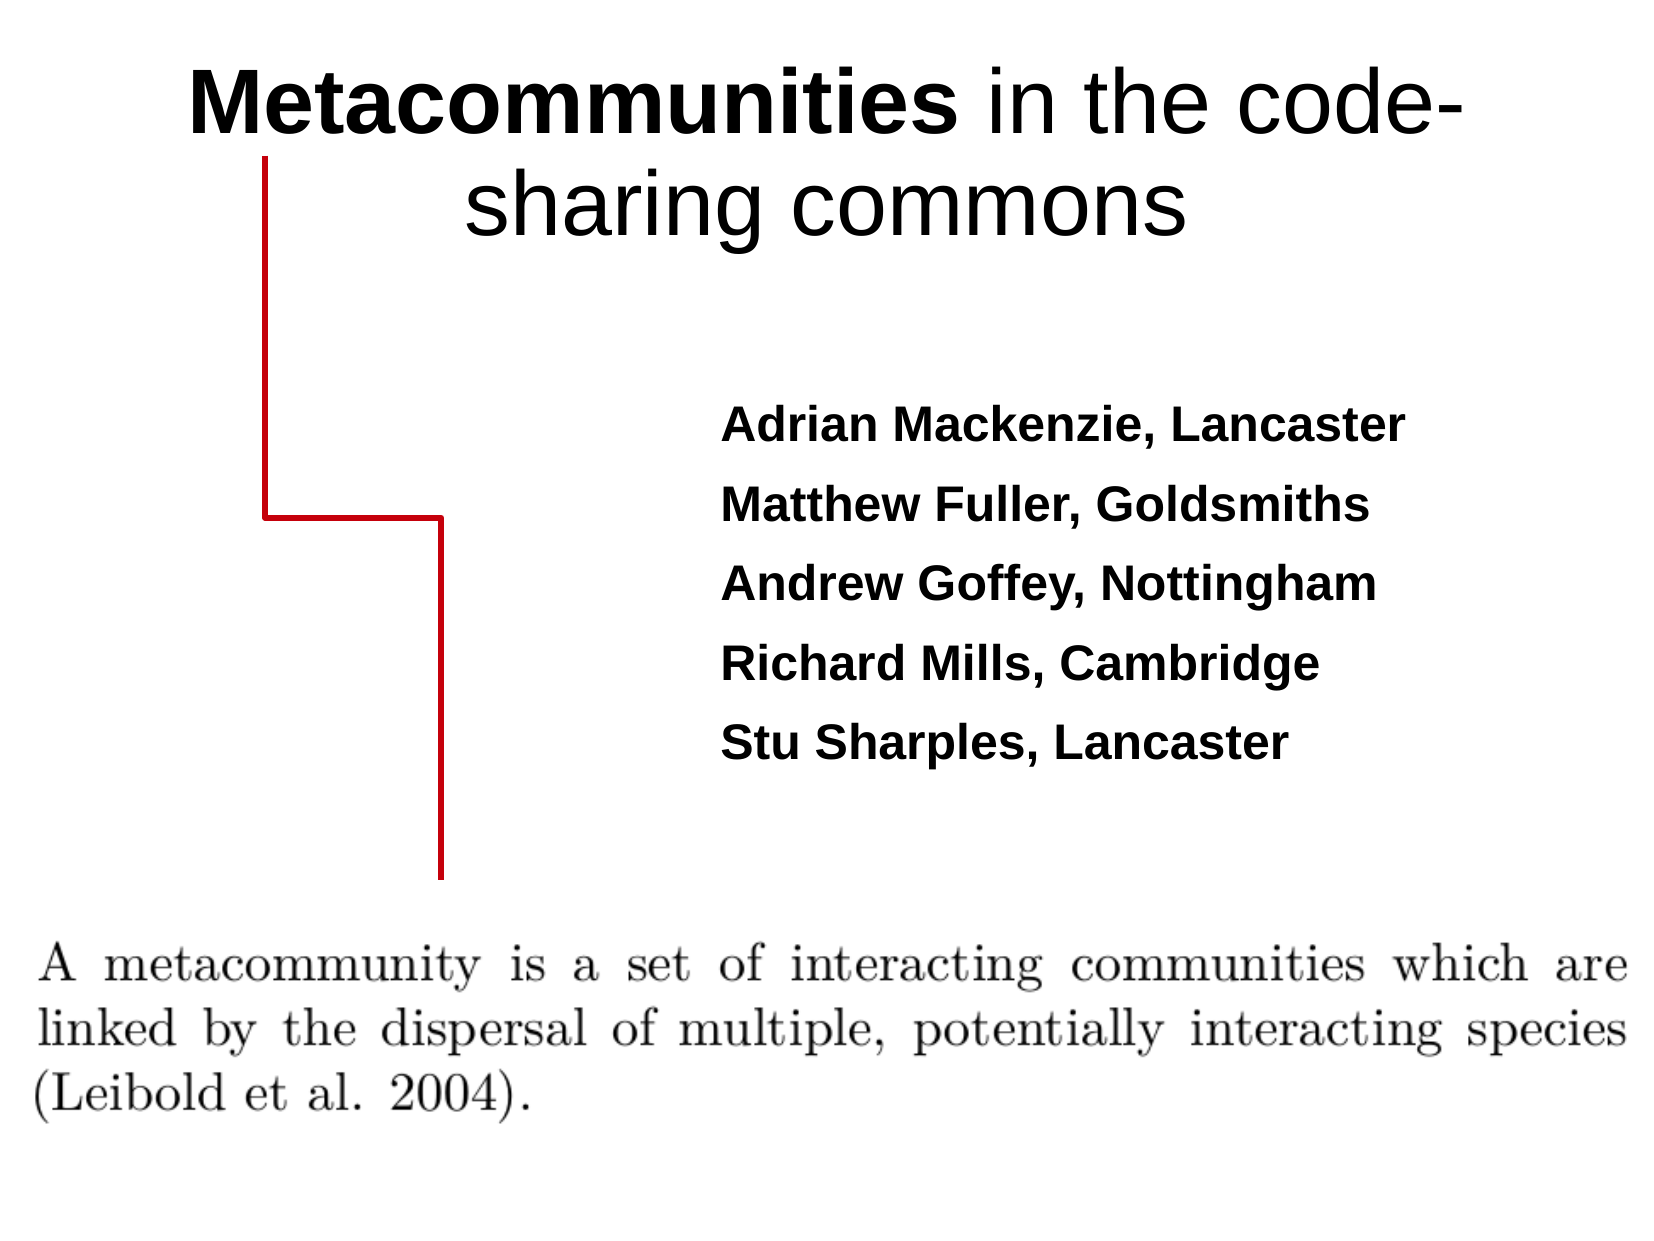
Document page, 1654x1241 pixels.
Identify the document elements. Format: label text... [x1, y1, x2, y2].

title Metacommunities in the code-sharing commons [82, 49, 1571, 257]
subtitle Adrian Mackenzie, Lancaster Matthew Fuller, Goldsmiths Andrew Goffey, Nottingham Richard Mills, Cambridge Stu Sharples, Lancaster [720, 261, 1654, 909]
picture [0, 909, 1654, 1134]
